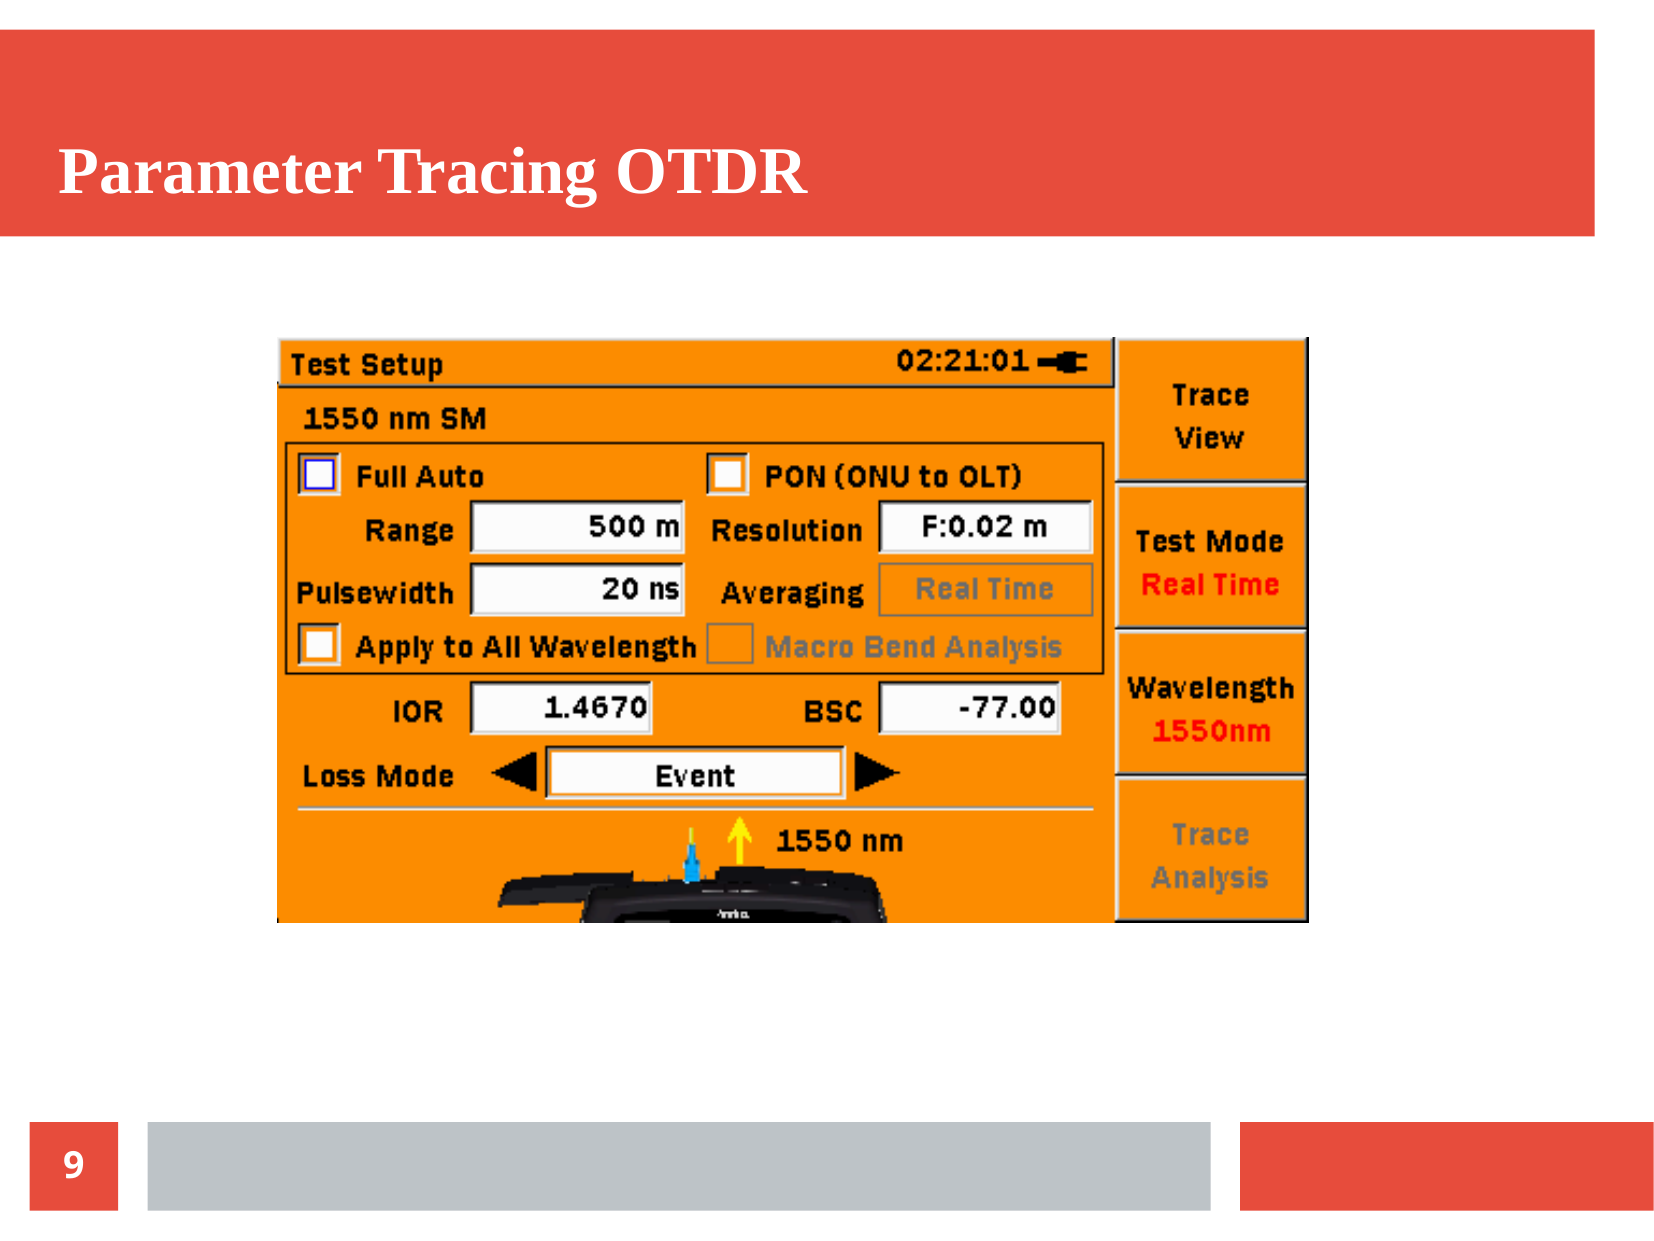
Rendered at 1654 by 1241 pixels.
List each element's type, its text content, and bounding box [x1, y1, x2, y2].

text_box [29, 1122, 119, 1211]
title Parameter Tracing OTDR [59, 59, 1595, 207]
picture [277, 337, 1309, 923]
